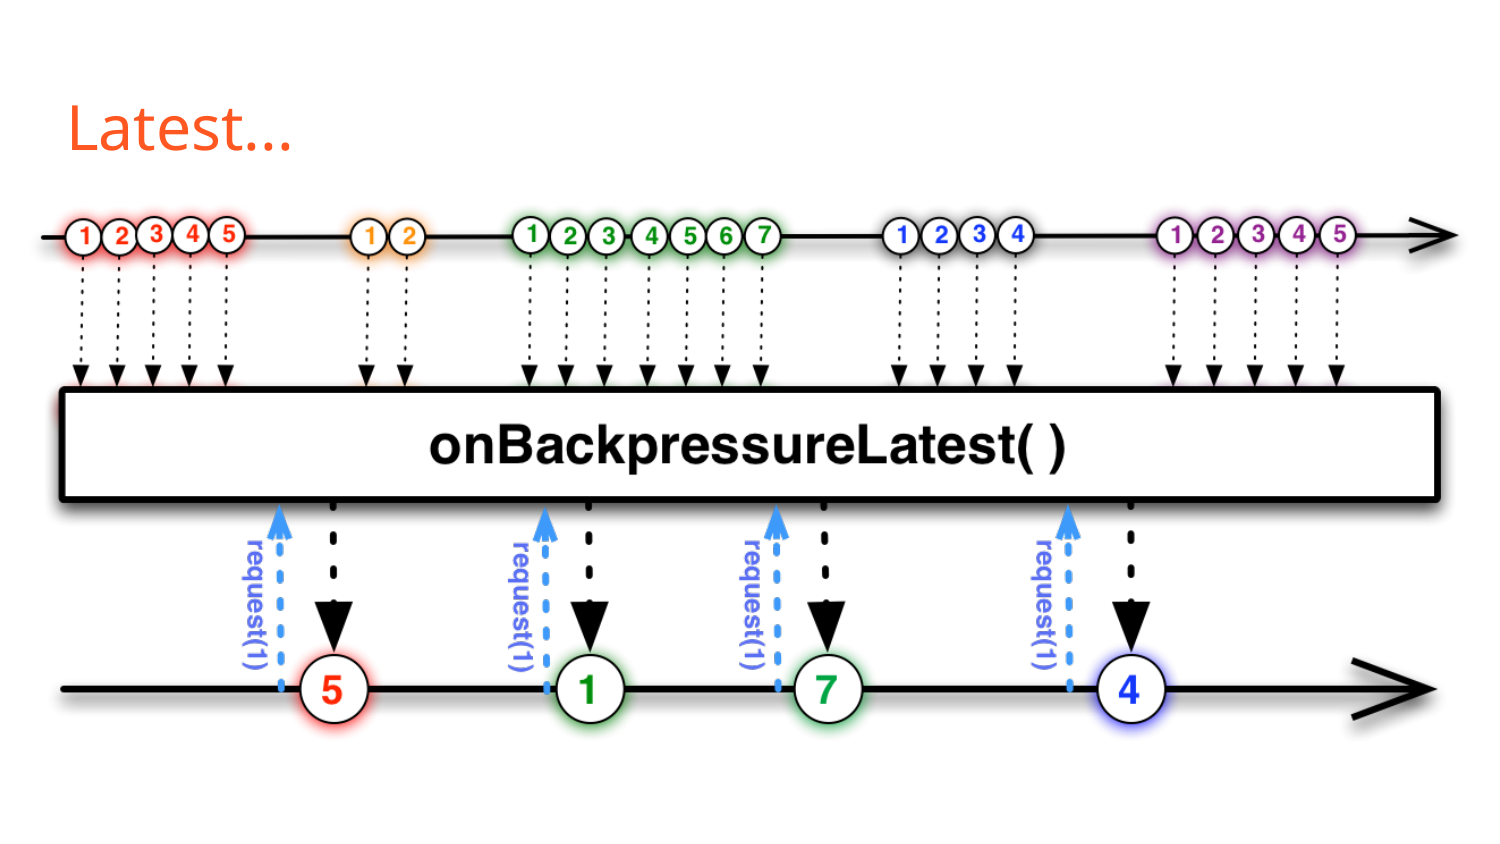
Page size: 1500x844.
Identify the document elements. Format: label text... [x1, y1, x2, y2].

title Latest... [51, 72, 1449, 167]
picture [24, 191, 1475, 747]
